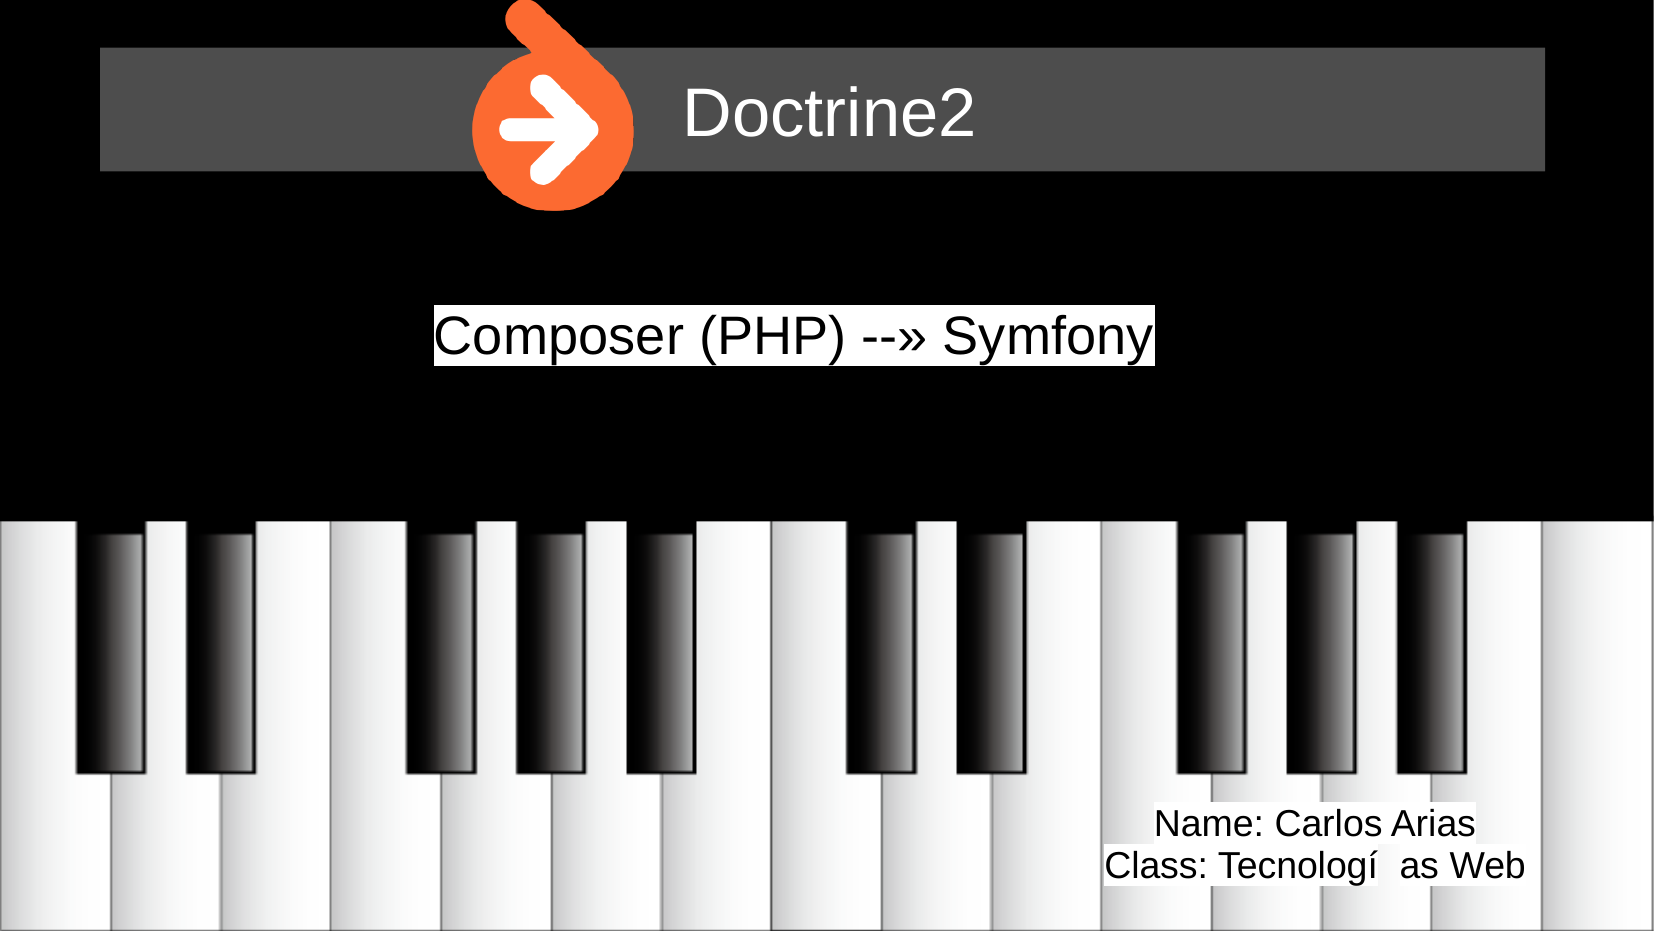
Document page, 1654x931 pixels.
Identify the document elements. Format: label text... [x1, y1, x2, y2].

picture [0, 522, 1654, 931]
picture [472, 0, 634, 211]
text_box Composer (PHP) --» Symfony [348, 236, 1241, 435]
title Doctrine2 [634, 35, 1188, 191]
subtitle Name: Carlos Arias Class: Tecnologí as Web [1031, 744, 1599, 931]
